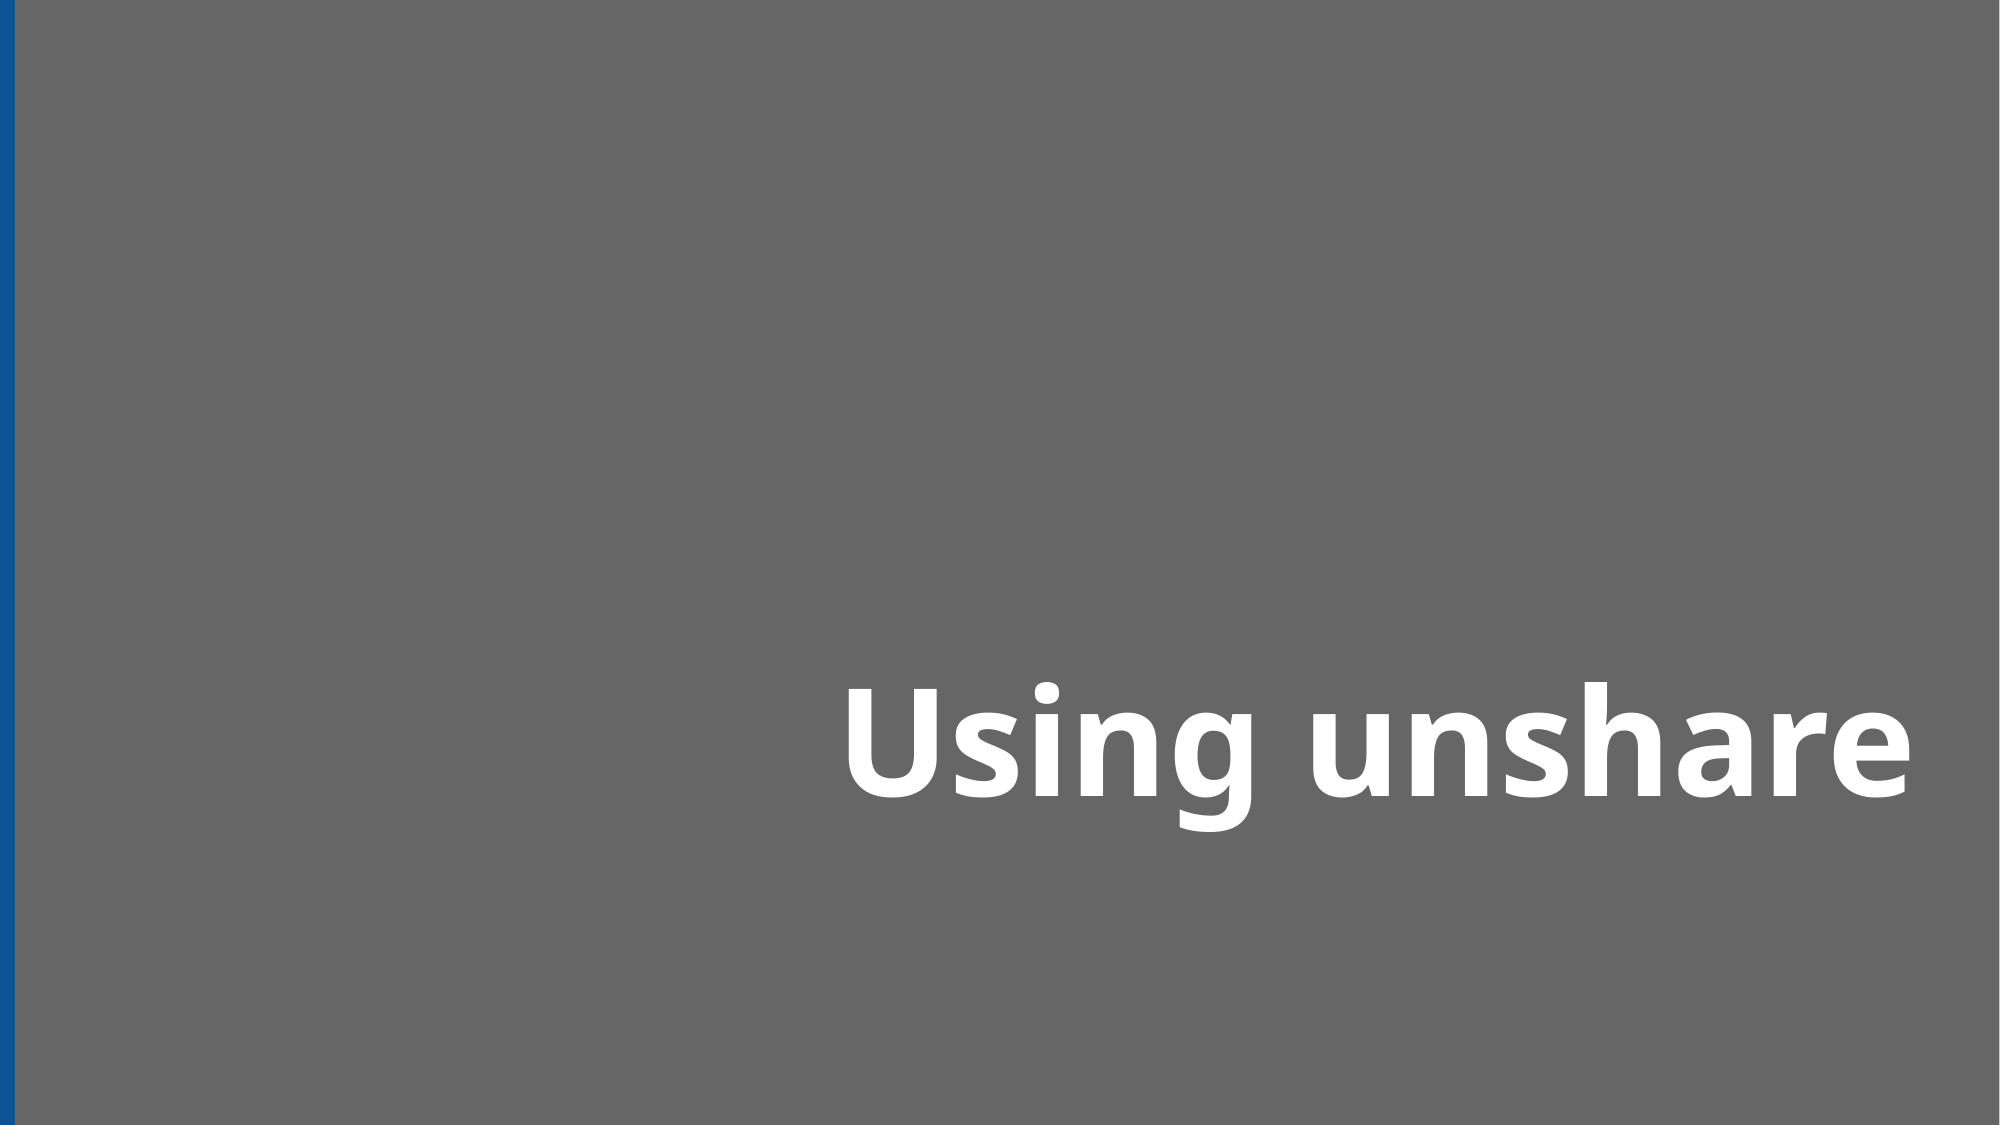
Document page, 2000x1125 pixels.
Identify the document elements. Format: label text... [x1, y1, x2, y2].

text_box [14, 0, 2000, 1125]
text_box Using unshare [628, 656, 1932, 954]
